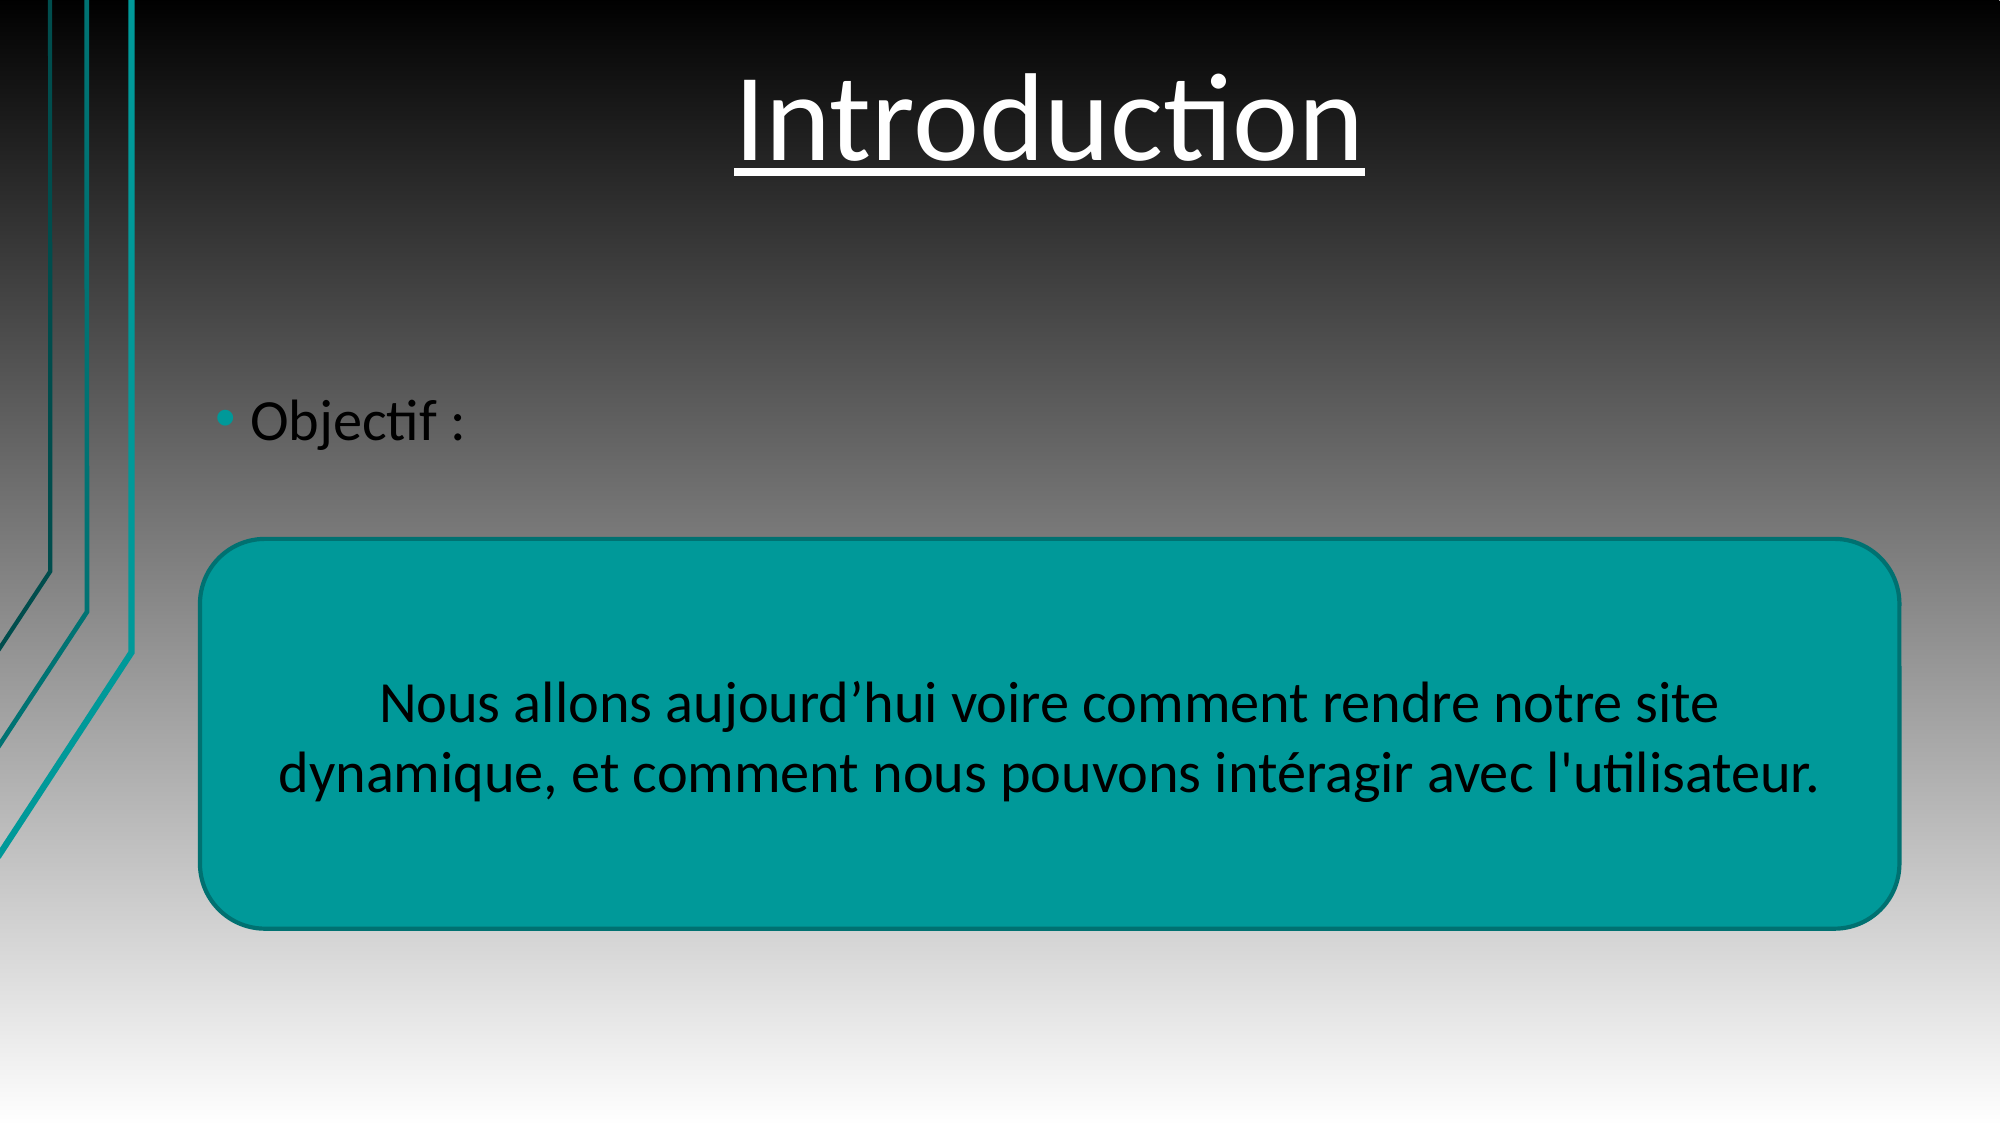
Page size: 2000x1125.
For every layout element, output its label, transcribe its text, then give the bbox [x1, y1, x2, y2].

text_box Objectif : [199, 865, 1900, 1012]
text_box Nous allons aujourd’hui voire comment rendre notre site dynamique, et comment nous pouvons intéragir avec l'utilisateur. [199, 538, 1900, 929]
title Introduction [200, 45, 1900, 185]
text_box Objectif : [199, 279, 1900, 602]
